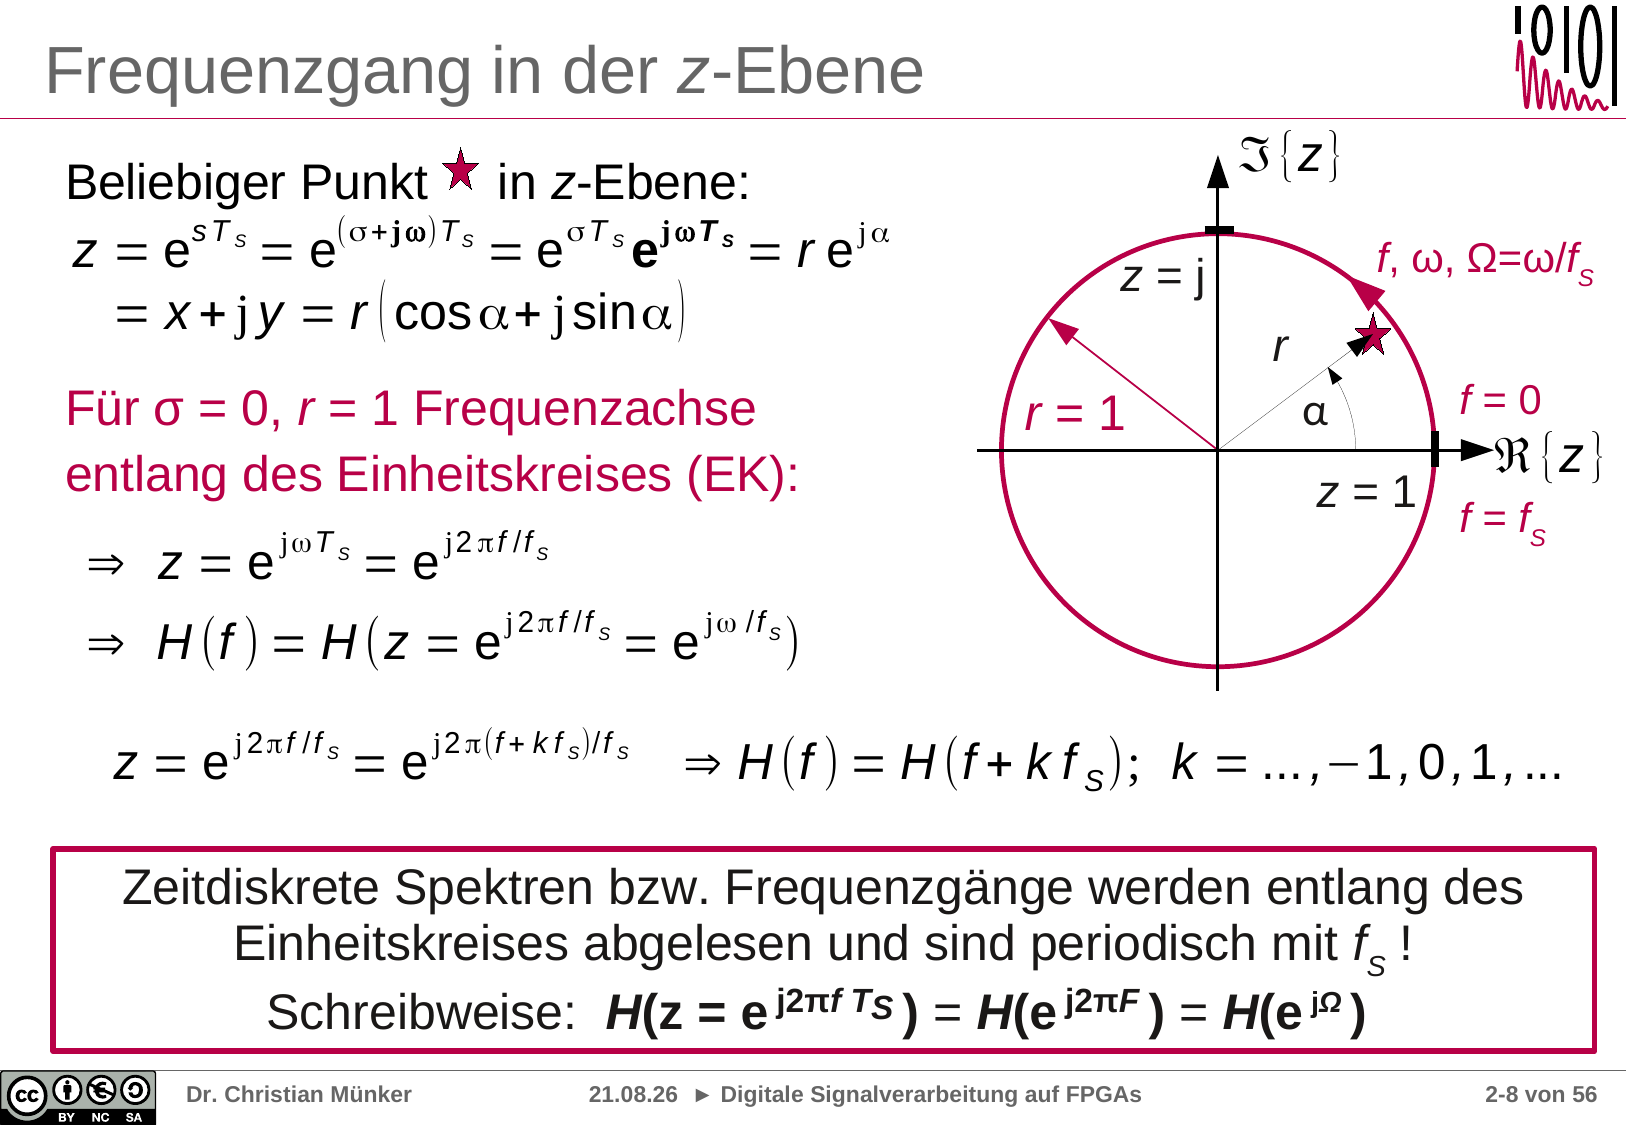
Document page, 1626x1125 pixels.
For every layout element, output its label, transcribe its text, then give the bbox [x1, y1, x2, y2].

text_box [1355, 312, 1391, 355]
text_box α [1287, 383, 1344, 455]
text_box z = 1 [1301, 458, 1433, 524]
text_box z = j [1105, 242, 1221, 308]
chart [1231, 125, 1353, 184]
text_box r = 1 [1009, 377, 1142, 449]
chart [57, 525, 807, 672]
list Beliebiger Punkt in z-Ebene: [64, 143, 851, 266]
chart [106, 725, 1570, 798]
list Für σ = 0, r = 1 Frequenzachse entlang des Einheitskreises (EK): [64, 368, 875, 492]
text_box f = 0 [1444, 369, 1557, 432]
picture [1511, 0, 1624, 113]
text_box [442, 147, 479, 190]
title Frequenzgang in der z-Ebene [44, 17, 1299, 130]
chart [64, 212, 896, 344]
text_box f = fS [1444, 487, 1562, 559]
text_box f, ω, Ω=ω/fS [1361, 227, 1610, 299]
text_box Zeitdiskrete Spektren bzw. Frequenzgänge werden entlang des Einheitskreises abgelesen und sind periodisch mit fS ! Schreibweise: H(z = e j2πf TS ) = H(e j2πF ) = H(e jΩ ) [53, 848, 1595, 1052]
text_box r [1257, 312, 1316, 379]
chart [1488, 426, 1615, 485]
